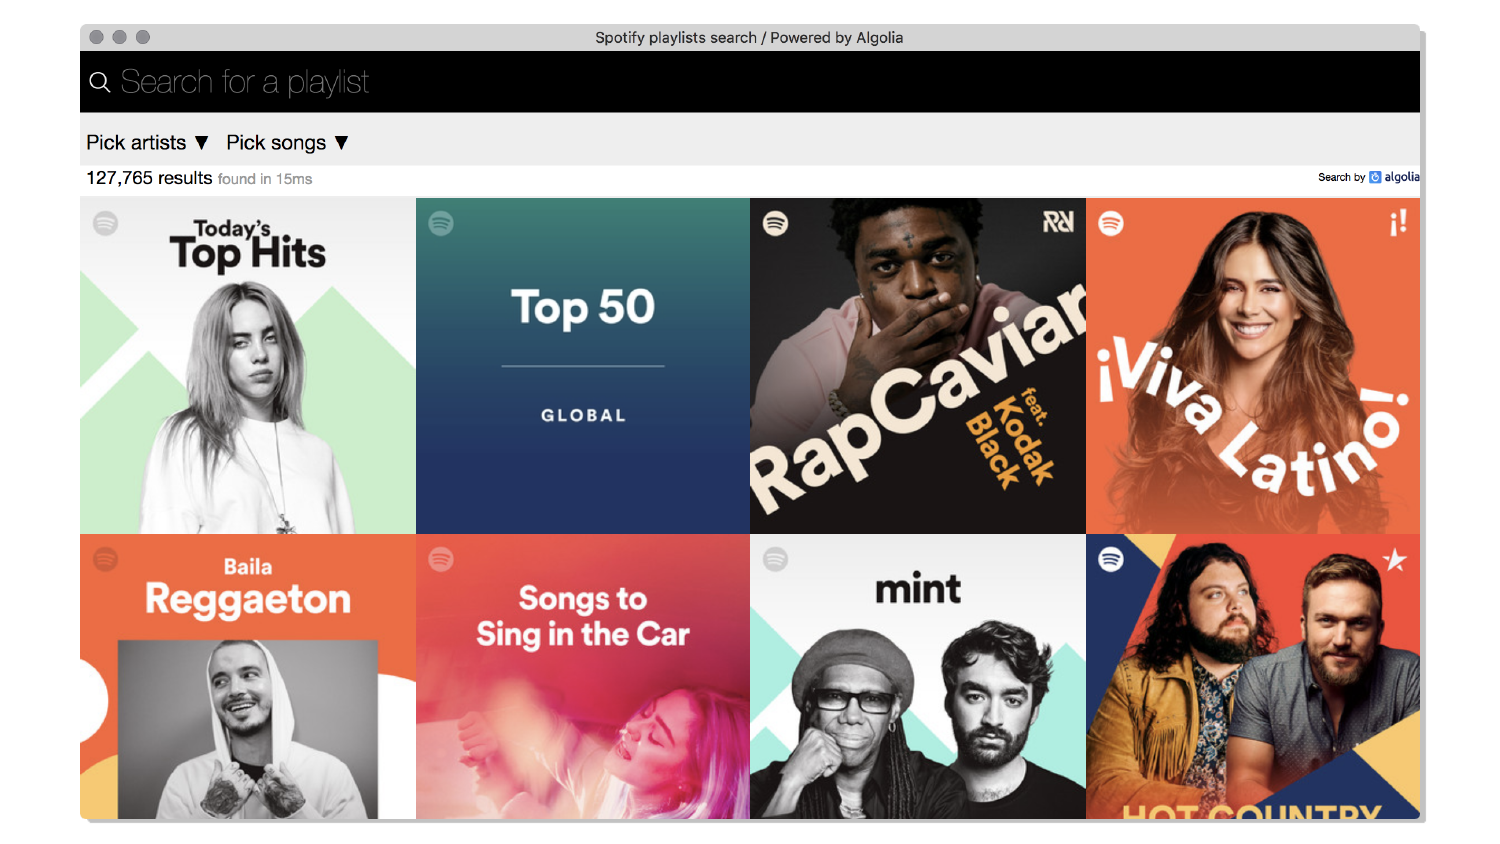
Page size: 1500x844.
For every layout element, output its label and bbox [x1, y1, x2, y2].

picture [80, 24, 1420, 819]
